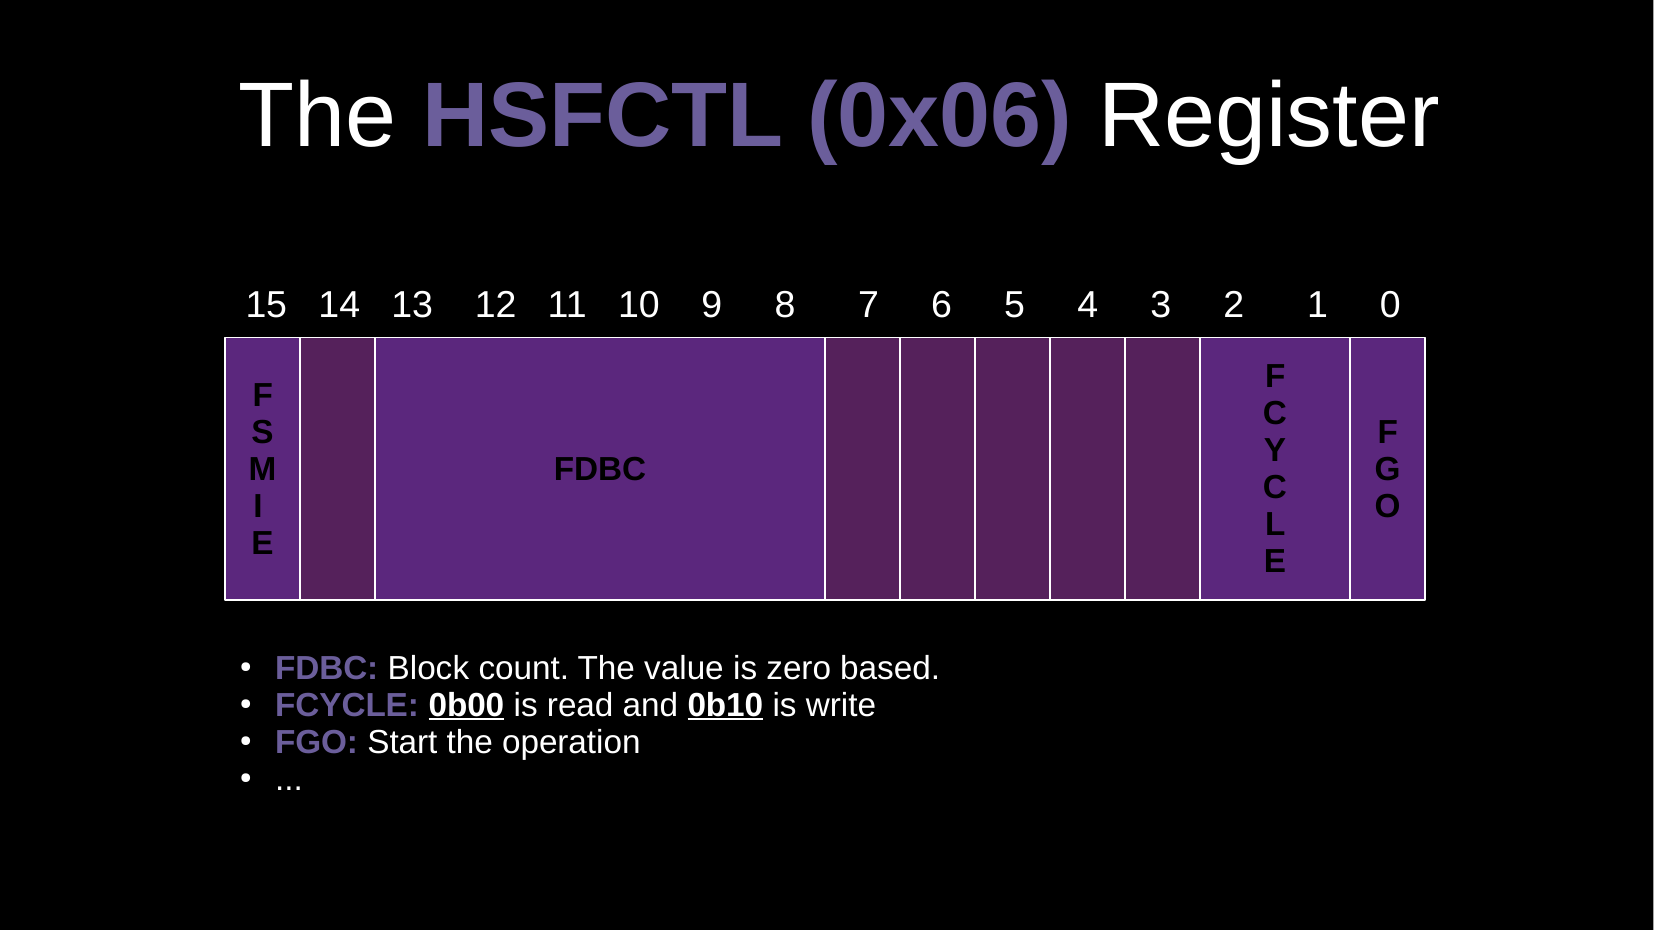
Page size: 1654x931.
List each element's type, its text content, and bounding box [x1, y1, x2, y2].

text_box FGO [1350, 352, 1426, 600]
text_box F C Y C L E [1201, 352, 1350, 600]
text_box [300, 352, 376, 600]
text_box F SM I E [225, 337, 300, 600]
title The HSFCTL (0x06) Register [82, 37, 1571, 193]
text_box 15 14 13 12 11 10 9 8 7 6 5 4 3 2 1 0 [230, 276, 1431, 352]
text_box FDBC: Block count. The value is zero based. FCYCLE: 0b00 is read and 0b10 is write FGO: Start the operation ... [225, 641, 1426, 842]
text_box [825, 337, 1201, 600]
text_box FDBC [376, 352, 825, 600]
